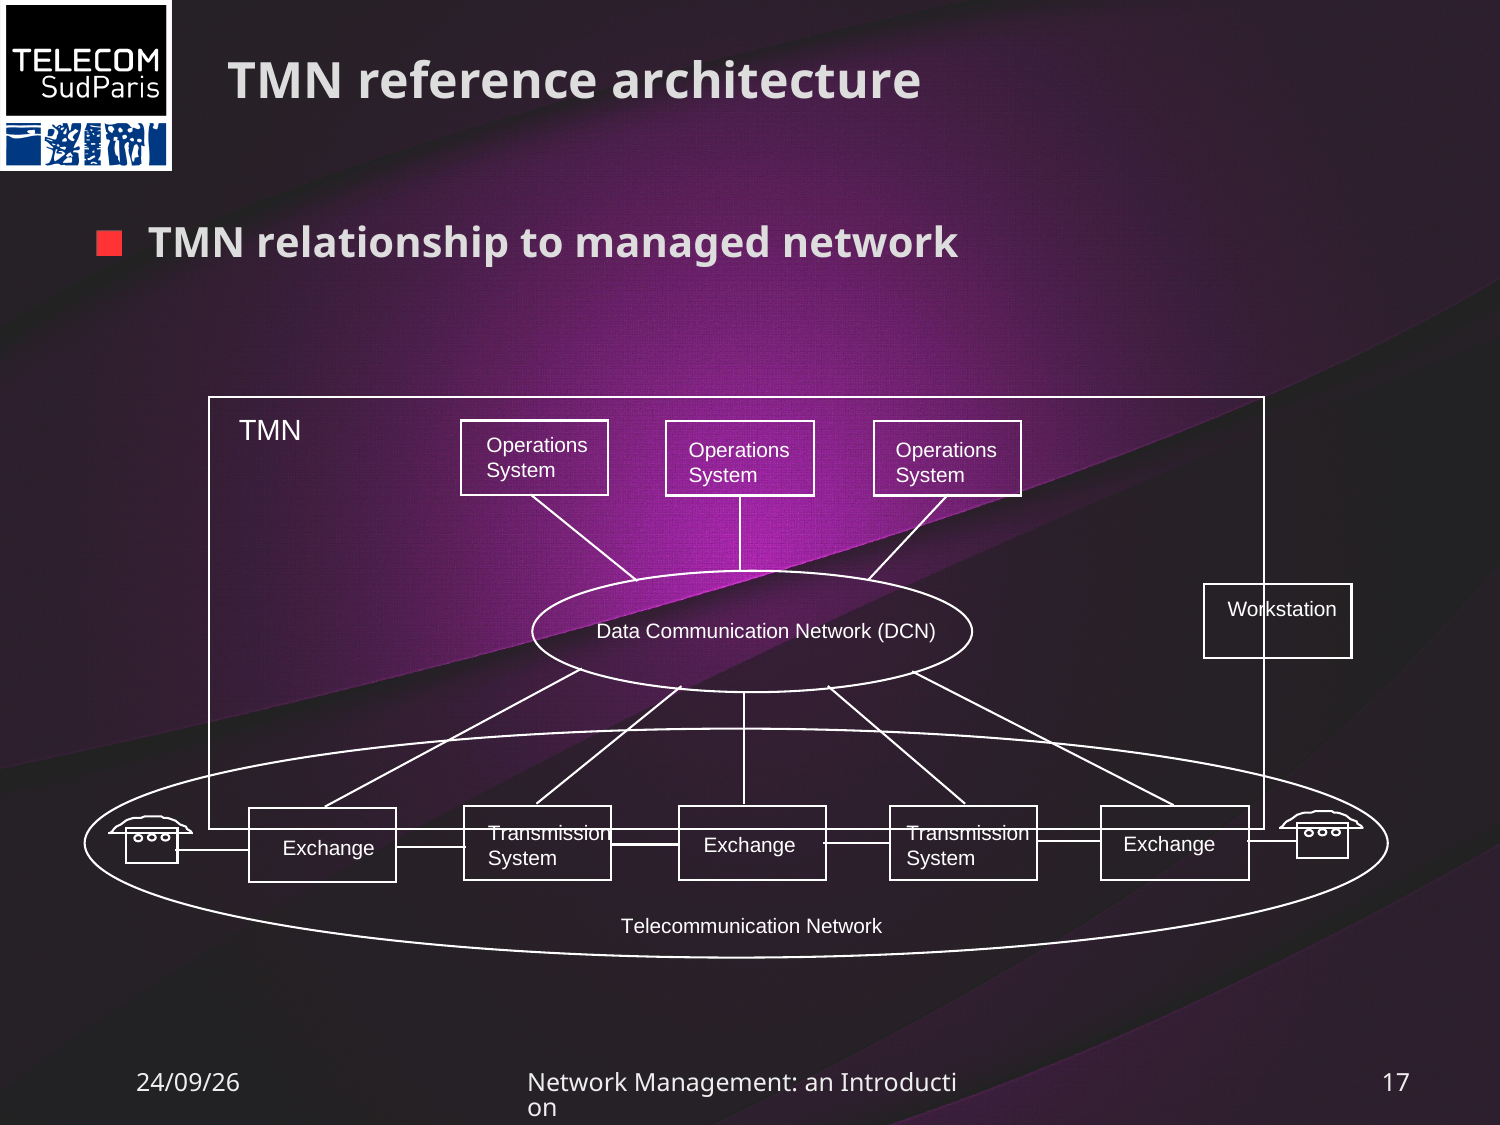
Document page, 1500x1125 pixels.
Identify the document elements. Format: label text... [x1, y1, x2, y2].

list TMN relationship to managed network [76, 207, 1427, 977]
text_box Workstation [1212, 588, 1353, 629]
text_box Transmission System [891, 812, 1045, 878]
text_box Exchange [688, 823, 812, 865]
text_box TMN [223, 403, 317, 454]
text_box Data Communication Network (DCN) [581, 610, 952, 651]
text_box Transmission System [472, 812, 627, 878]
picture [0, 0, 1500, 1125]
text_box Exchange [267, 827, 391, 868]
text_box Operations System [673, 428, 812, 494]
text_box Exchange [1108, 822, 1231, 863]
title TMN reference architecture [212, 19, 1406, 138]
text_box Operations System [471, 424, 609, 490]
text_box Operations System [880, 428, 1019, 494]
text_box Telecommunication Network [605, 905, 898, 946]
